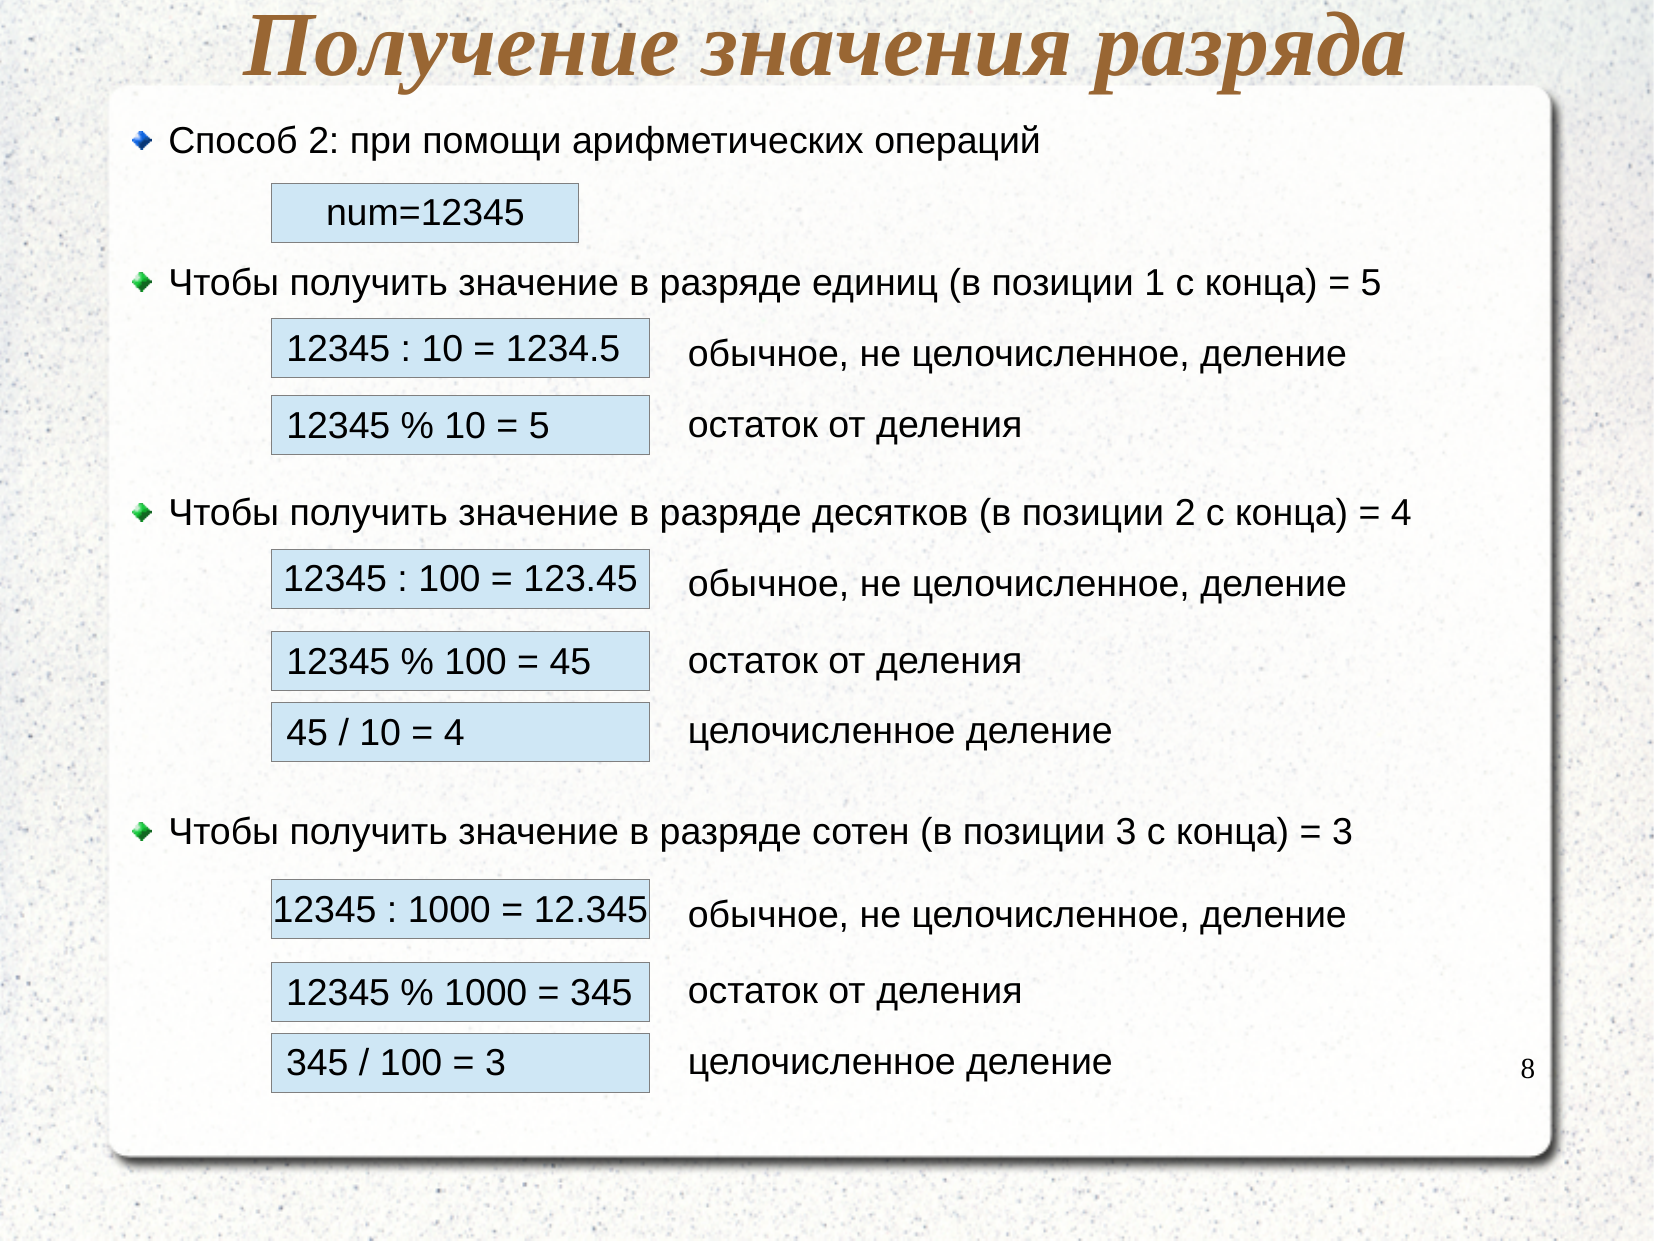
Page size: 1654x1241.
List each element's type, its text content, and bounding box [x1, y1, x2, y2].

text_box Чтобы получить значение в разряде единиц (в позиции 1 с конца) = 5 [118, 253, 1453, 311]
text_box обычное, не целочисленное, деление [673, 885, 1363, 943]
text_box 12345 : 1000 = 12.345 [271, 879, 650, 939]
text_box целочисленное деление [673, 702, 1129, 760]
text_box num=12345 [271, 183, 579, 243]
text_box 12345 : 10 = 1234.5 [271, 318, 650, 378]
title Получение значения разряда [11, 0, 1642, 96]
text_box 12345 % 10 = 5 [271, 395, 650, 455]
text_box целочисленное деление [673, 1033, 1129, 1091]
picture [0, 0, 1654, 1241]
text_box Чтобы получить значение в разряде сотен (в позиции 3 с конца) = 3 [118, 803, 1453, 860]
text_box 45 / 10 = 4 [271, 702, 650, 762]
text_box обычное, не целочисленное, деление [673, 555, 1363, 612]
text_box остаток от деления [673, 962, 1038, 1020]
text_box Чтобы получить значение в разряде десятков (в позиции 2 с конца) = 4 [118, 484, 1453, 542]
text_box остаток от деления [673, 395, 1038, 453]
text_box 345 / 100 = 3 [271, 1033, 650, 1093]
text_box Cпособ 2: при помощи арифметических операций [118, 112, 1057, 170]
text_box 12345 % 100 = 45 [271, 631, 650, 691]
text_box остаток от деления [673, 631, 1038, 689]
text_box 12345 : 100 = 123.45 [271, 549, 650, 609]
text_box обычное, не целочисленное, деление [673, 324, 1363, 382]
text_box 12345 % 1000 = 345 [271, 962, 650, 1022]
